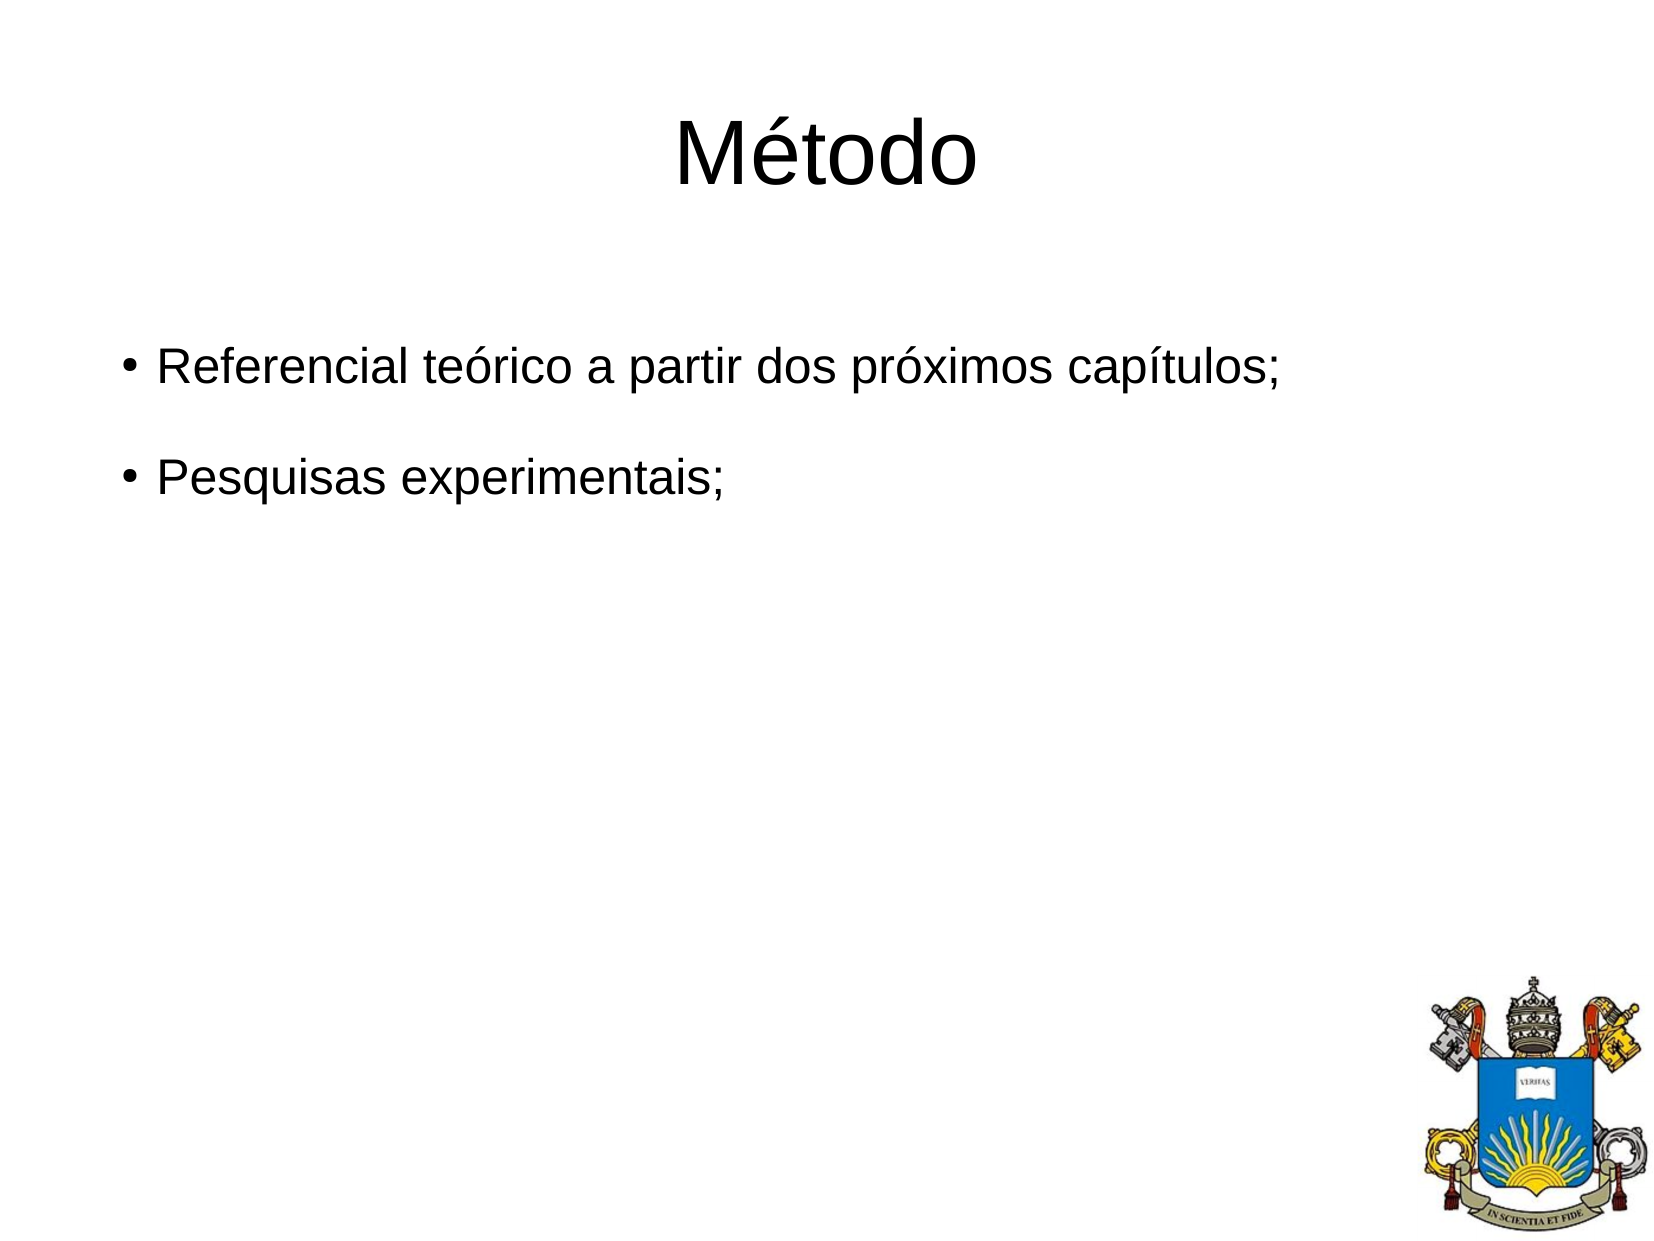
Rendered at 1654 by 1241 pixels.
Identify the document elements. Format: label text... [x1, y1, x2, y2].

title Método [82, 49, 1571, 257]
text_box Referencial teórico a partir dos próximos capítulos; Pesquisas experimentais; [106, 330, 1297, 513]
picture [1417, 975, 1654, 1241]
